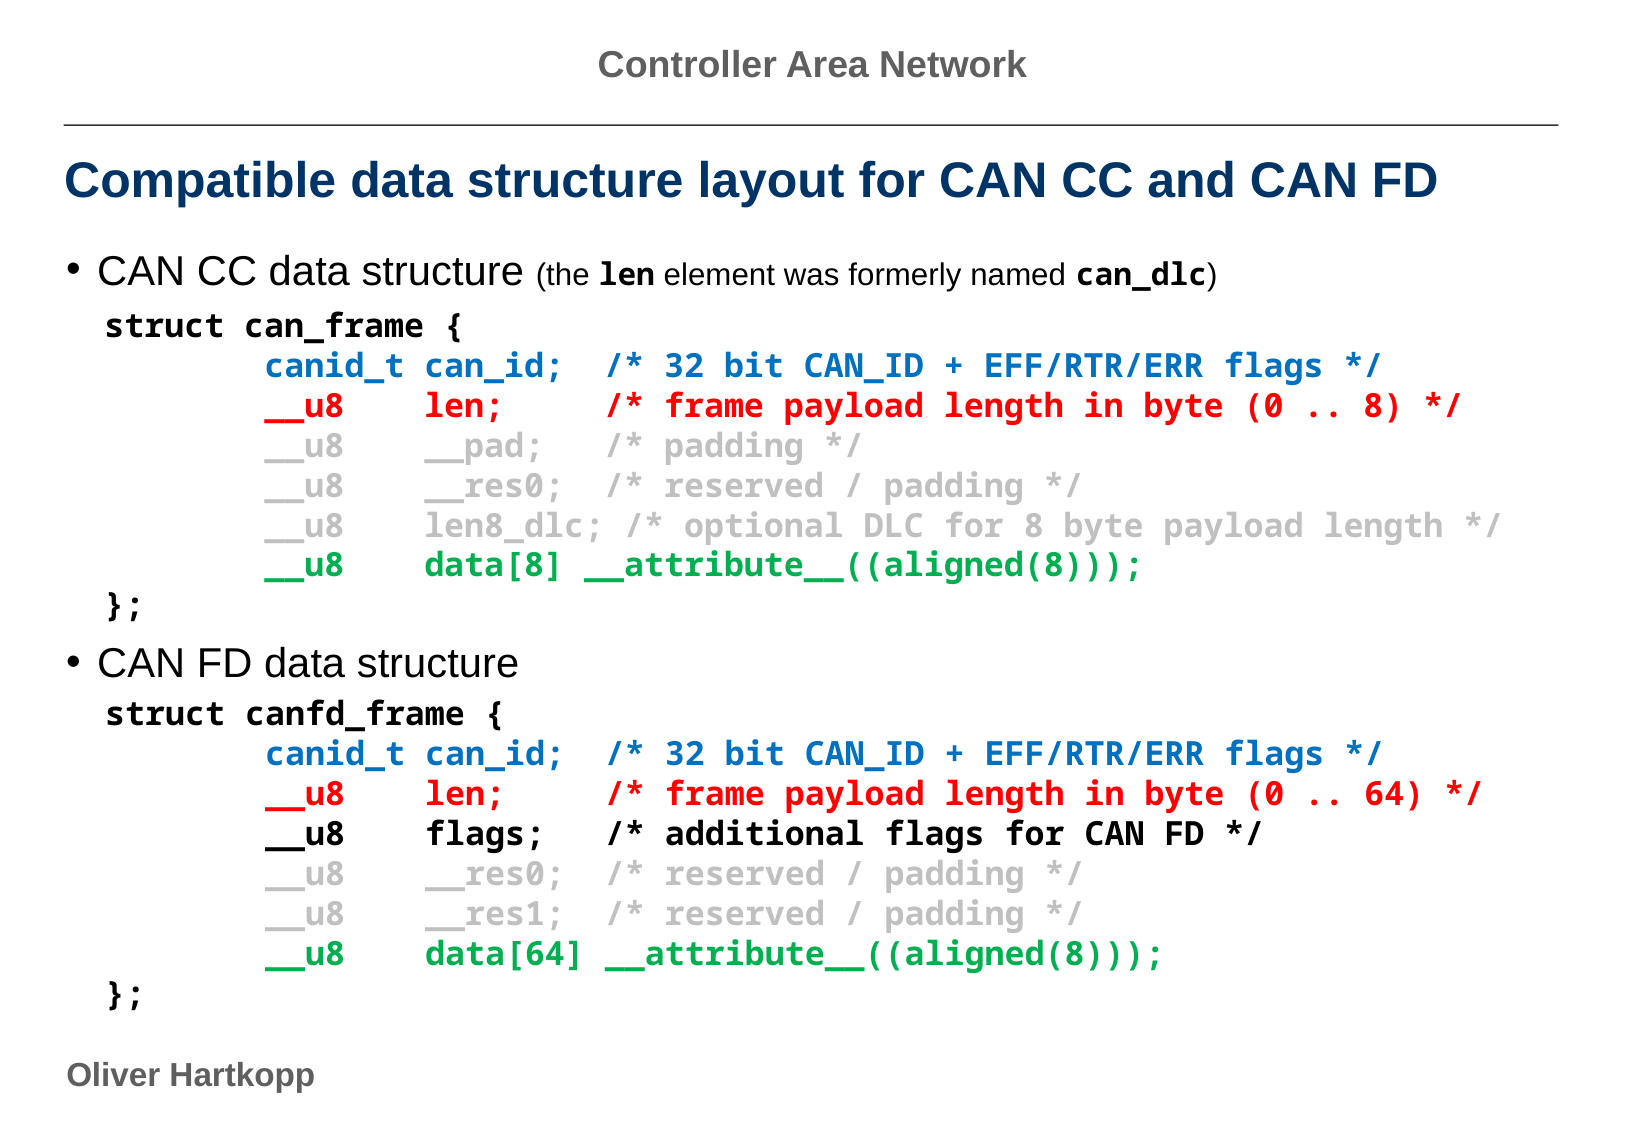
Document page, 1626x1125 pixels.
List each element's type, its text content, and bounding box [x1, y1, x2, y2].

text_box struct can_frame { canid_t can_id; /* 32 bit CAN_ID + EFF/RTR/ERR flags */ __u8 len; /* frame payload length in byte (0 .. 8) */ __u8 __pad; /* padding */ __u8 __res0; /* reserved / padding */ __u8 len8_dlc; /* optional DLC for 8 byte payload length */ __u8 data[8] __attribute__((aligned(8))); }; [89, 296, 1503, 622]
text_box Compatible data structure layout for CAN CC and CAN FD [64, 147, 1600, 260]
text_box struct canfd_frame { canid_t can_id; /* 32 bit CAN_ID + EFF/RTR/ERR flags */ __u8 len; /* frame payload length in byte (0 .. 64) */ __u8 flags; /* additional flags for CAN FD */ __u8 __res0; /* reserved / padding */ __u8 __res1; /* reserved / padding */ __u8 data[64] __attribute__((aligned(8))); }; [90, 685, 1525, 1000]
text_box CAN CC data structure (the len element was formerly named can_dlc) CAN FD data structure [66, 243, 1560, 970]
